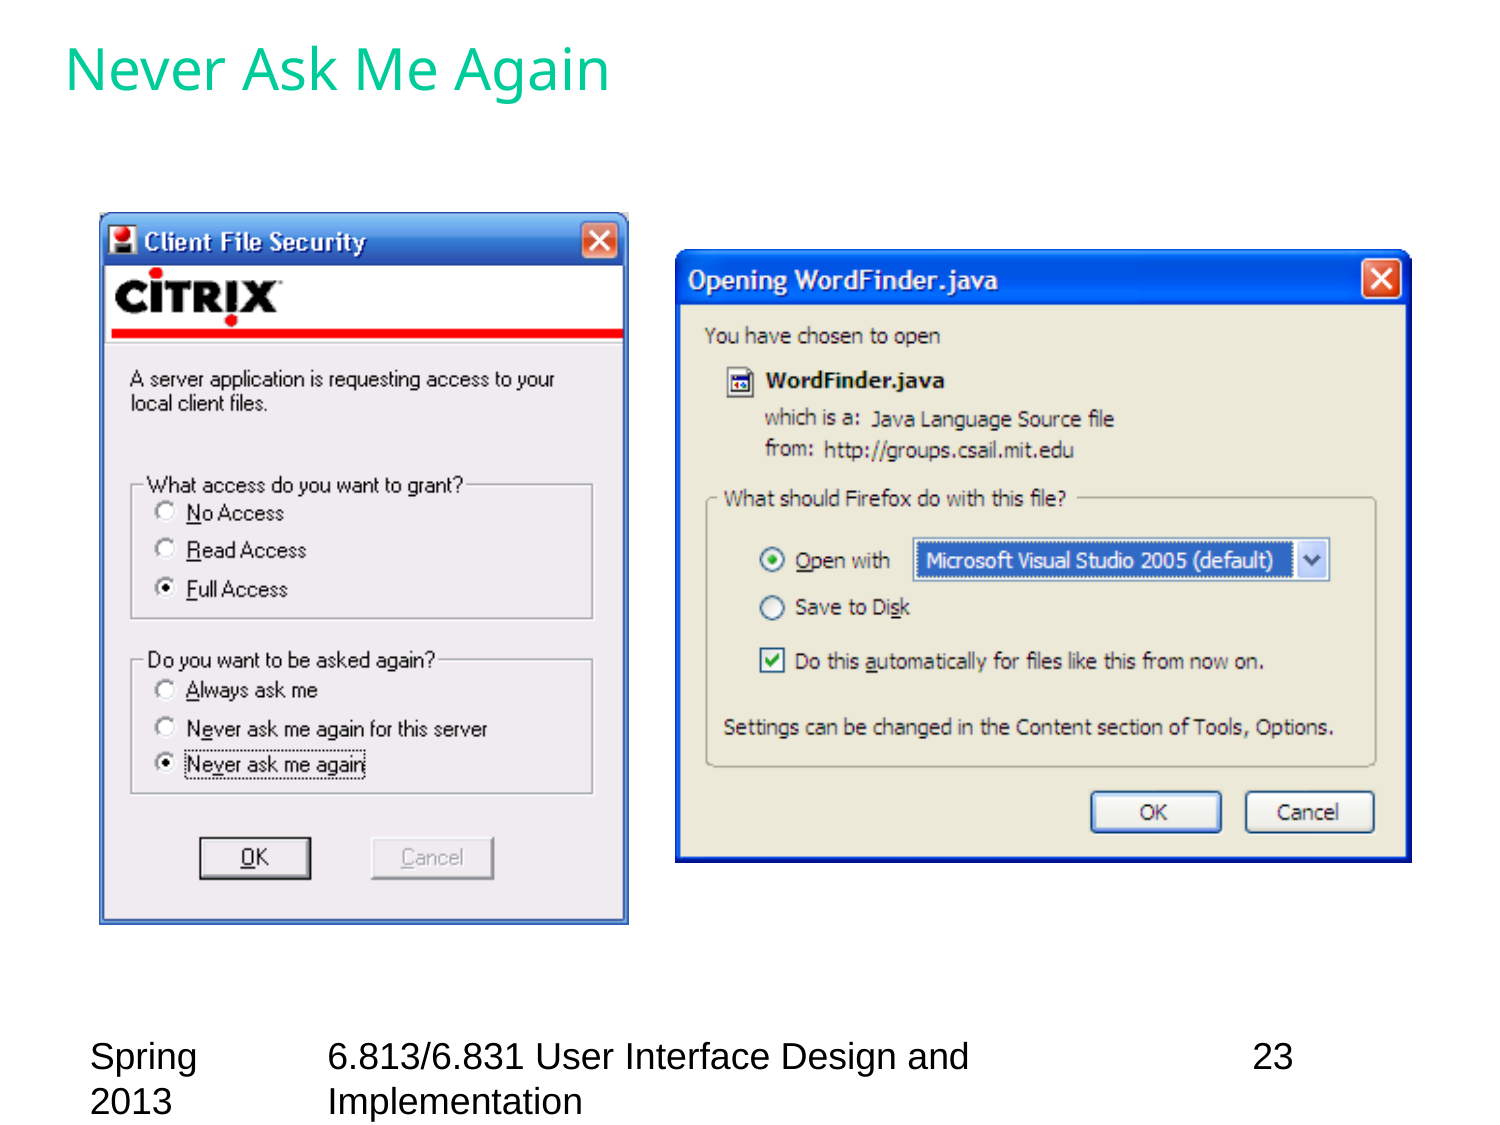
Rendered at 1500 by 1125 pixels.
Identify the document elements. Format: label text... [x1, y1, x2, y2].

title Never Ask Me Again [50, 24, 1438, 150]
footer 6.813/6.831 User Interface Design and Implementation [312, 1024, 1225, 1103]
slide_number Spring 2013 [75, 1024, 300, 1103]
slide_number <number> [1237, 1024, 1425, 1103]
picture [99, 212, 629, 925]
picture [675, 249, 1412, 863]
list [112, 162, 1388, 1000]
